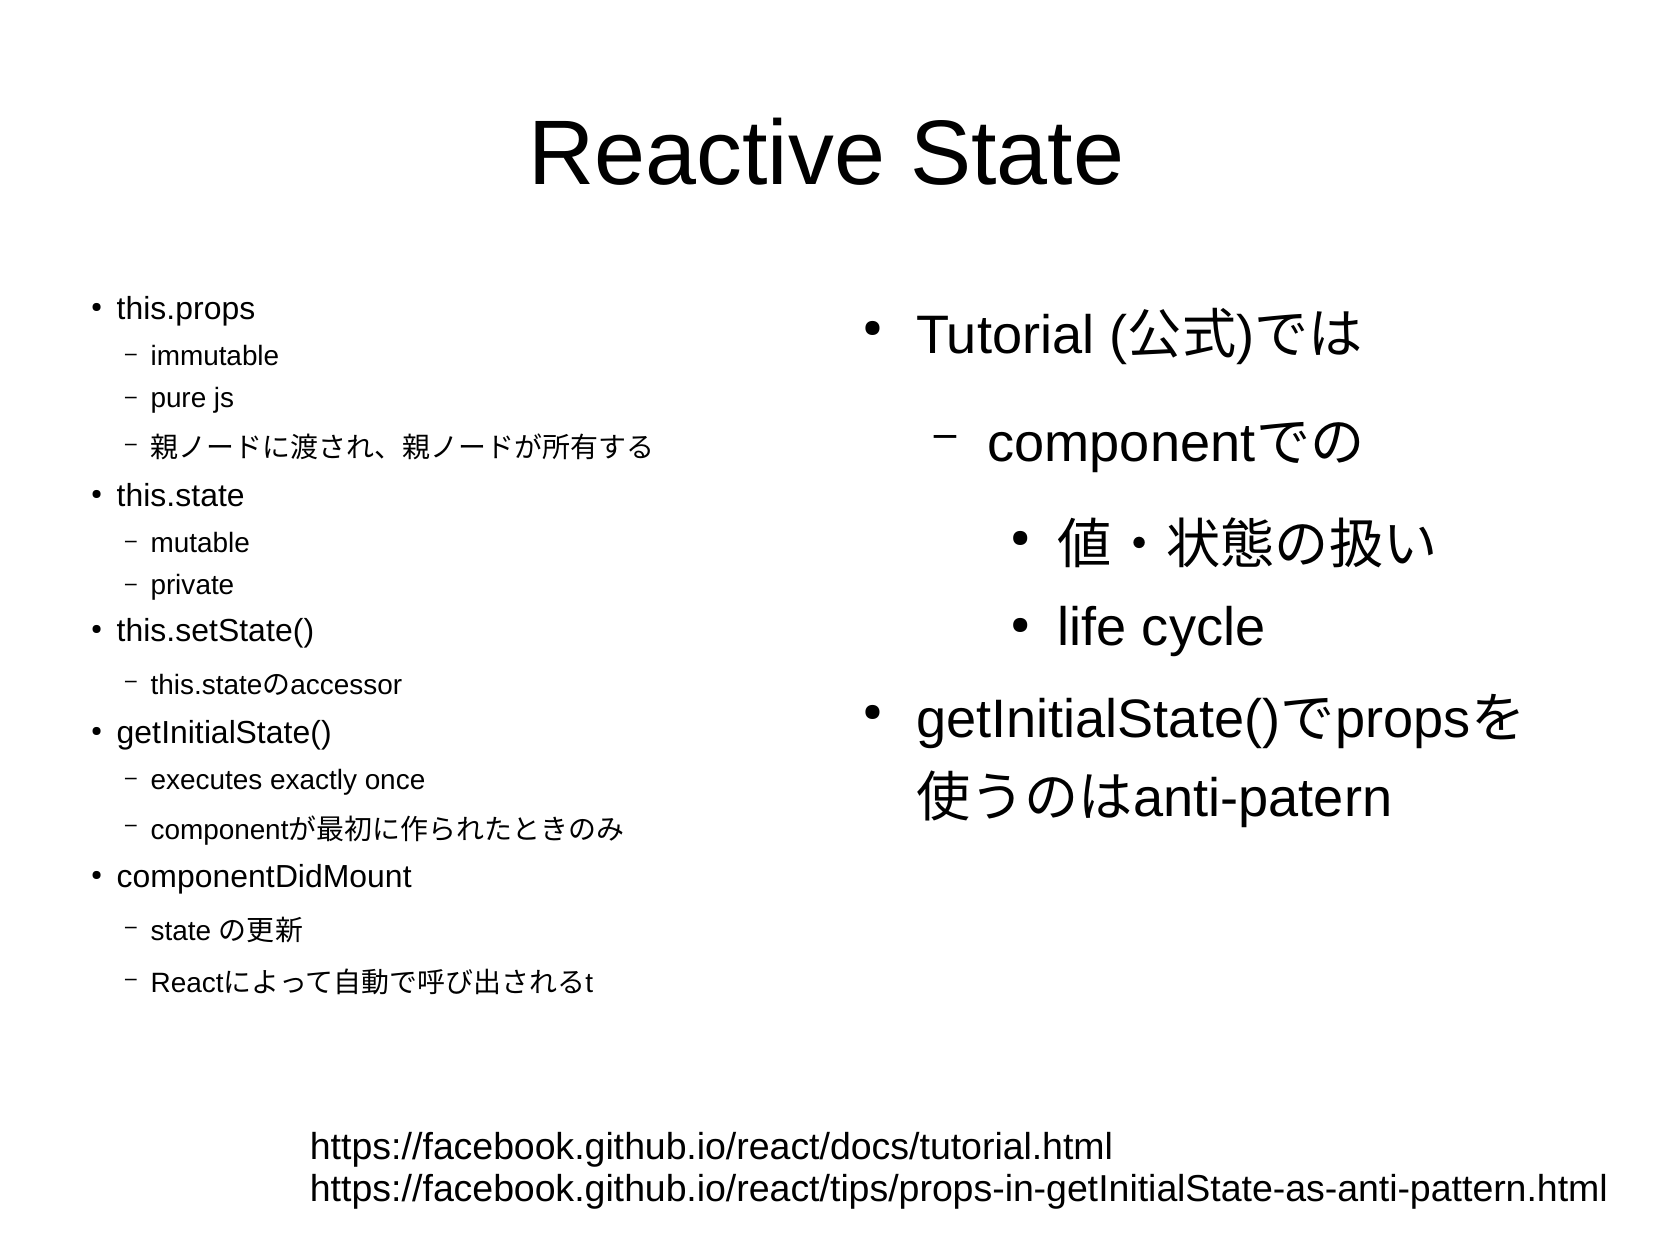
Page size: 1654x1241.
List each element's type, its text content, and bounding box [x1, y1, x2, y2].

list this.props immutable pure js 親ノードに渡され、親ノードが所有する this.state mutable private this.setState() this.stateのaccessor getInitialState() executes exactly once componentが最初に作られたときのみ componentDidMount state の更新 Reactによって自動で呼び出されるt [82, 290, 809, 1010]
text_box https://facebook.github.io/react/docs/tutorial.html https://facebook.github.io/react/tips/props-in-getInitialState-as-anti-pattern.html [295, 1117, 1624, 1217]
title Reactive State [82, 49, 1571, 257]
list Tutorial (公式)では componentでの 値・状態の扱い life cycle getInitialState()でpropsを使うのはanti-patern [845, 290, 1572, 1010]
